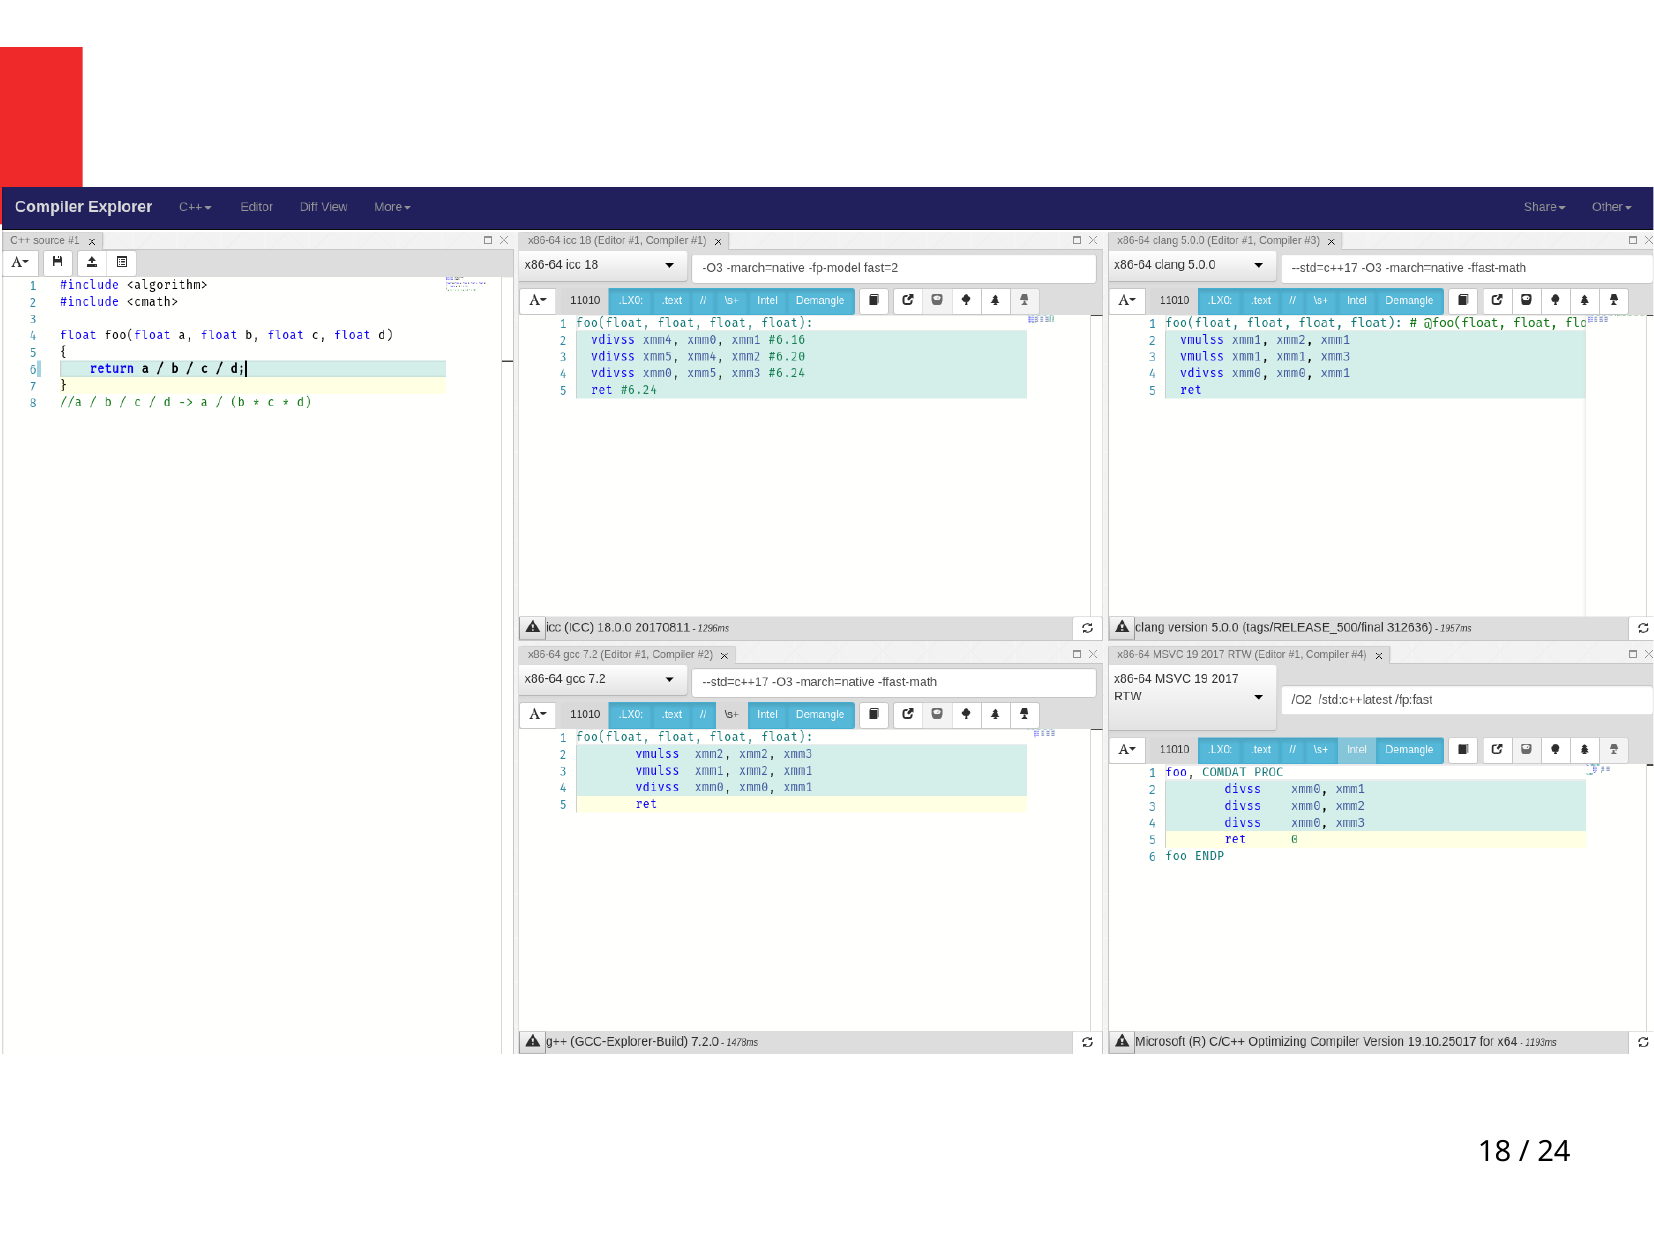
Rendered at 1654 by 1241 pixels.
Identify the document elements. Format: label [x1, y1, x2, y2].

picture [2, 187, 1654, 1054]
